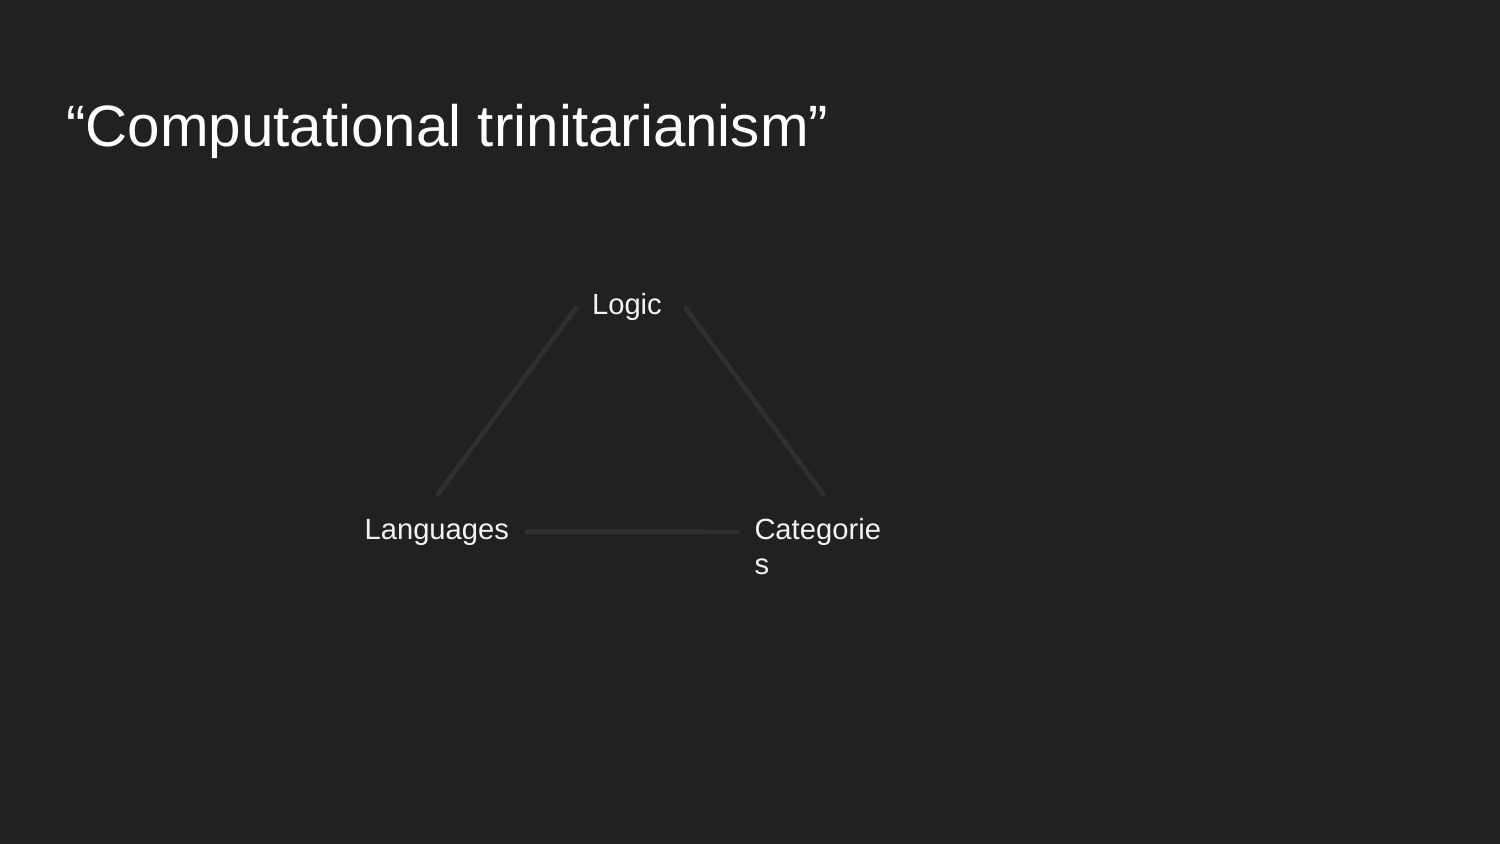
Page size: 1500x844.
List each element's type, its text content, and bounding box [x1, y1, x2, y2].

text_box Categories [739, 495, 910, 568]
title “Computational trinitarianism” [51, 72, 1449, 167]
text_box Logic [577, 270, 685, 343]
text_box Languages [349, 495, 525, 568]
